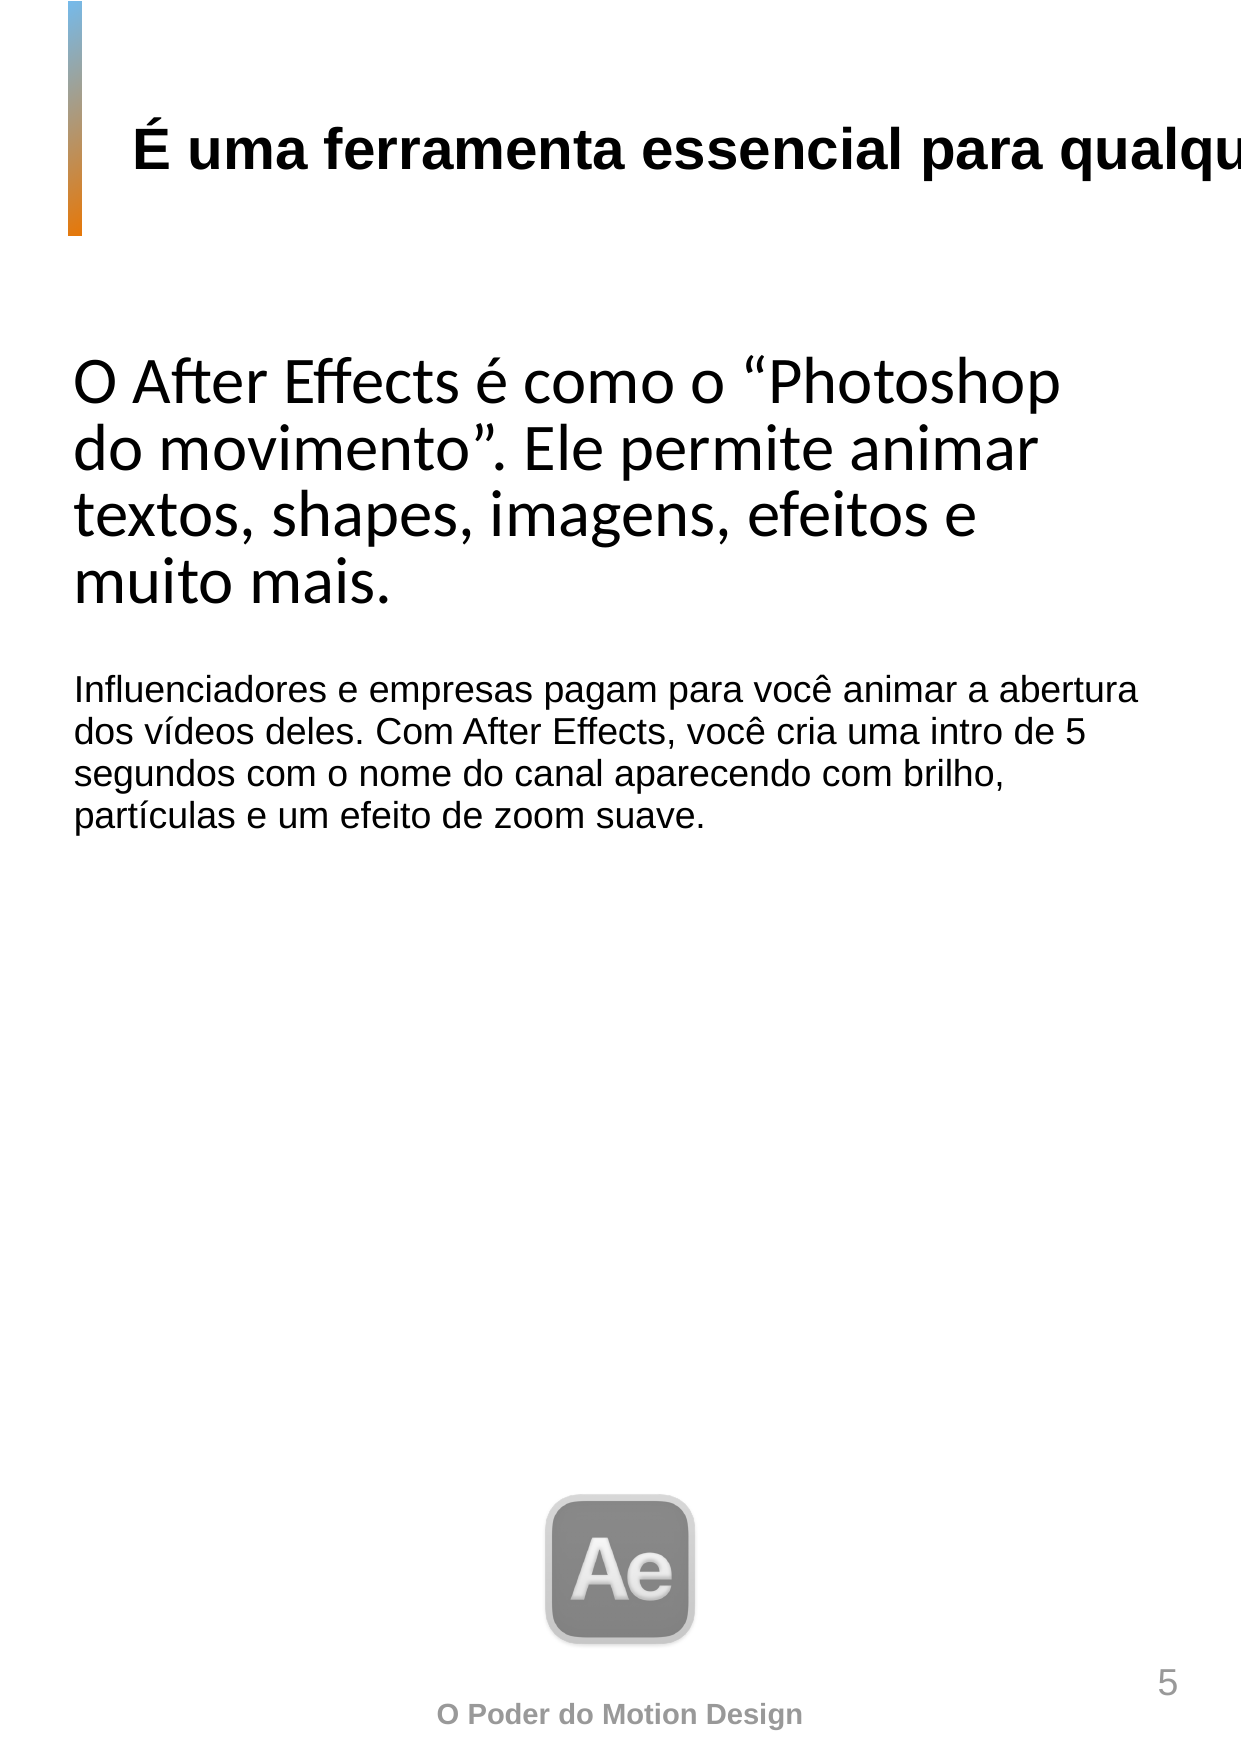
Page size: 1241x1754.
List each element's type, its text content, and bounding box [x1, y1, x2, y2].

picture [527, 1476, 713, 1662]
text_box Influenciadores e empresas pagam para você animar a abertura dos vídeos deles. Com After Effects, você cria uma intro de 5 segundos com o nome do canal aparecendo com brilho, partículas e um efeito de zoom suave. [59, 661, 1182, 1430]
text_box É uma ferramenta essencial para qualquer motion designer. [118, 109, 1060, 254]
text_box 5 [1142, 1653, 1194, 1711]
text_box O Poder do Motion Design [421, 1690, 819, 1739]
text_box [67, 0, 83, 237]
text_box O After Effects é como o “Photoshop do movimento”. Ele permite animar textos, shapes, imagens, efeitos e muito mais. [59, 345, 1152, 628]
